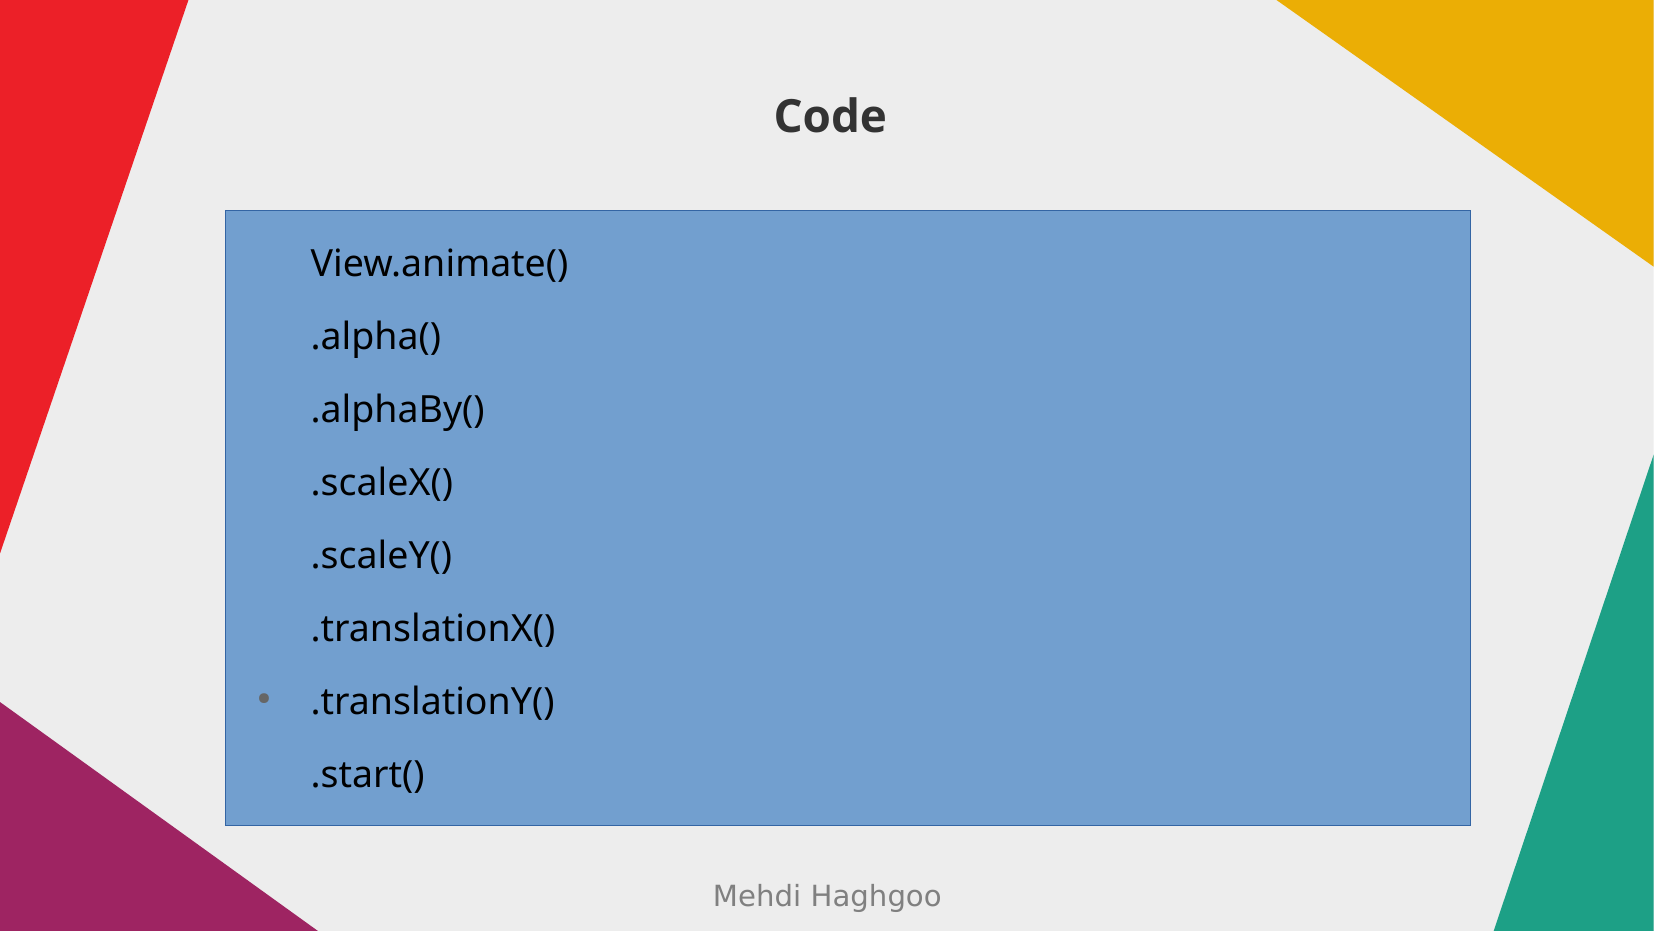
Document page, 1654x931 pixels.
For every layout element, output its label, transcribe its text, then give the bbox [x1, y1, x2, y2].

title Code [289, 37, 1372, 193]
text_box View.animate() .alpha() .alphaBy() .scaleX() .scaleY() .translationX() .translationY() .start() [225, 210, 1471, 826]
